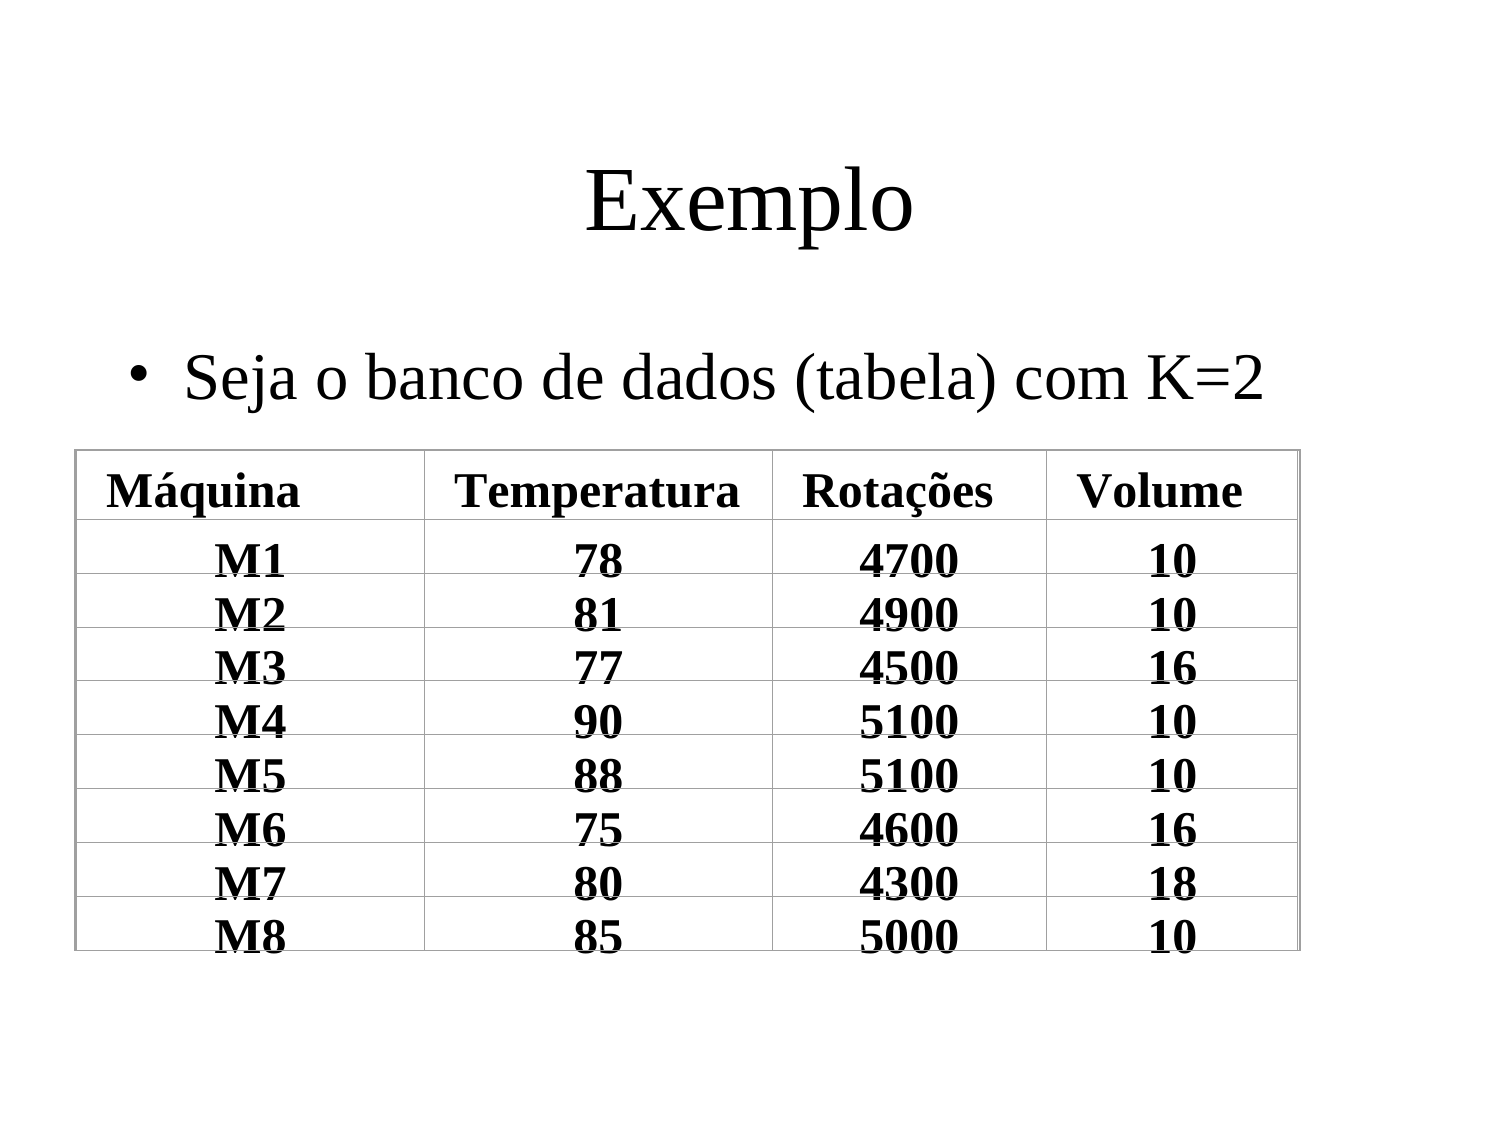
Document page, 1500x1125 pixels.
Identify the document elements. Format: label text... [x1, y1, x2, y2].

title Exemplo [112, 99, 1388, 288]
text_box M6 [91, 789, 410, 842]
text_box 90 [439, 681, 758, 734]
text_box 5100 [918, 707, 925, 734]
text_box 88 [439, 735, 758, 788]
text_box 80 [582, 869, 589, 881]
text_box 4900 [864, 606, 873, 620]
text_box 80 [582, 884, 589, 896]
text_box 16 [1181, 667, 1188, 680]
text_box 85 [582, 937, 589, 950]
text_box 4300 [918, 869, 925, 896]
text_box 18 [1181, 884, 1188, 896]
text_box 10 [1181, 546, 1188, 573]
text_box 16 [1061, 628, 1284, 680]
text_box M5 [238, 765, 248, 788]
text_box 4900 [943, 600, 950, 627]
text_box 16 [1181, 829, 1188, 842]
text_box 5100 [787, 681, 1032, 734]
text_box 4700 [943, 546, 950, 573]
text_box 4500 [787, 628, 1032, 680]
text_box 88 [607, 761, 614, 773]
text_box 10 [1181, 922, 1188, 950]
text_box 85 [582, 922, 589, 934]
text_box Temperatura [439, 451, 758, 519]
text_box 81 [582, 615, 589, 627]
text_box 4700 [918, 546, 925, 573]
text_box 4600 [918, 815, 925, 842]
text_box 5100 [943, 761, 950, 788]
text_box 10 [1181, 707, 1188, 734]
text_box M8 [222, 926, 233, 950]
text_box 4900 [787, 574, 1032, 627]
text_box Máquina [91, 451, 410, 519]
text_box 4900 [893, 600, 900, 615]
text_box 5000 [787, 897, 1032, 950]
text_box 4600 [787, 789, 1032, 842]
text_box M6 [238, 819, 248, 842]
text_box M2 [91, 574, 410, 627]
text_box 4700 [864, 552, 873, 566]
text_box M1 [91, 520, 410, 573]
text_box M4 [222, 711, 232, 734]
text_box 4300 [864, 875, 873, 889]
text_box 4600 [893, 829, 900, 842]
text_box 4300 [943, 869, 950, 896]
text_box Volume [1061, 451, 1284, 519]
text_box Rotações [787, 451, 1032, 519]
text_box M7 [91, 843, 410, 896]
text_box 5100 [918, 761, 925, 788]
text_box 18 [1181, 869, 1188, 881]
text_box M5 [222, 765, 232, 788]
text_box 4900 [918, 600, 925, 627]
text_box M5 [91, 735, 410, 788]
text_box 4500 [918, 653, 925, 680]
text_box M4 [238, 711, 248, 734]
text_box 75 [439, 789, 758, 842]
text_box M8 [270, 937, 277, 950]
list Seja o banco de dados (tabela) com K=2 [112, 324, 1388, 476]
text_box M1 [238, 550, 248, 573]
text_box M3 [222, 657, 232, 680]
text_box 77 [439, 628, 758, 680]
text_box 10 [1061, 520, 1284, 573]
text_box M4 [91, 681, 410, 734]
text_box M1 [222, 550, 232, 573]
text_box 88 [582, 761, 589, 773]
text_box 16 [1061, 789, 1284, 842]
text_box 80 [607, 869, 614, 896]
text_box 85 [439, 897, 758, 950]
text_box 90 [582, 707, 589, 722]
text_box 5000 [918, 922, 925, 950]
text_box M2 [238, 604, 248, 627]
text_box 4500 [864, 659, 873, 673]
text_box 78 [439, 520, 758, 573]
text_box 80 [439, 843, 758, 896]
text_box 90 [607, 707, 614, 734]
text_box 5000 [893, 922, 900, 950]
text_box 88 [582, 776, 589, 788]
text_box M6 [222, 819, 232, 842]
text_box M8 [91, 897, 410, 950]
text_box 5100 [787, 735, 1032, 788]
text_box 10 [1061, 735, 1284, 788]
text_box M3 [238, 657, 248, 680]
text_box 4300 [787, 843, 1032, 896]
text_box 10 [1061, 897, 1284, 950]
text_box 10 [1061, 574, 1284, 627]
text_box 81 [439, 574, 758, 627]
text_box 88 [607, 776, 614, 788]
text_box 5000 [943, 922, 950, 950]
text_box M3 [91, 628, 410, 680]
text_box 4700 [787, 520, 1032, 573]
text_box M7 [222, 873, 232, 896]
text_box 81 [582, 600, 589, 612]
text_box 10 [1181, 600, 1188, 627]
text_box 4600 [943, 815, 950, 842]
text_box M7 [238, 873, 248, 896]
text_box 4500 [943, 653, 950, 680]
text_box M6 [270, 829, 277, 842]
text_box 10 [1181, 761, 1188, 788]
text_box 78 [607, 546, 614, 558]
text_box 4600 [864, 821, 873, 835]
text_box 18 [1061, 843, 1284, 896]
text_box 78 [607, 561, 614, 573]
text_box 10 [1061, 681, 1284, 734]
text_box M8 [237, 926, 248, 950]
text_box M4 [266, 713, 275, 727]
text_box M8 [270, 922, 277, 934]
text_box M2 [222, 604, 232, 627]
text_box 5100 [943, 707, 950, 734]
